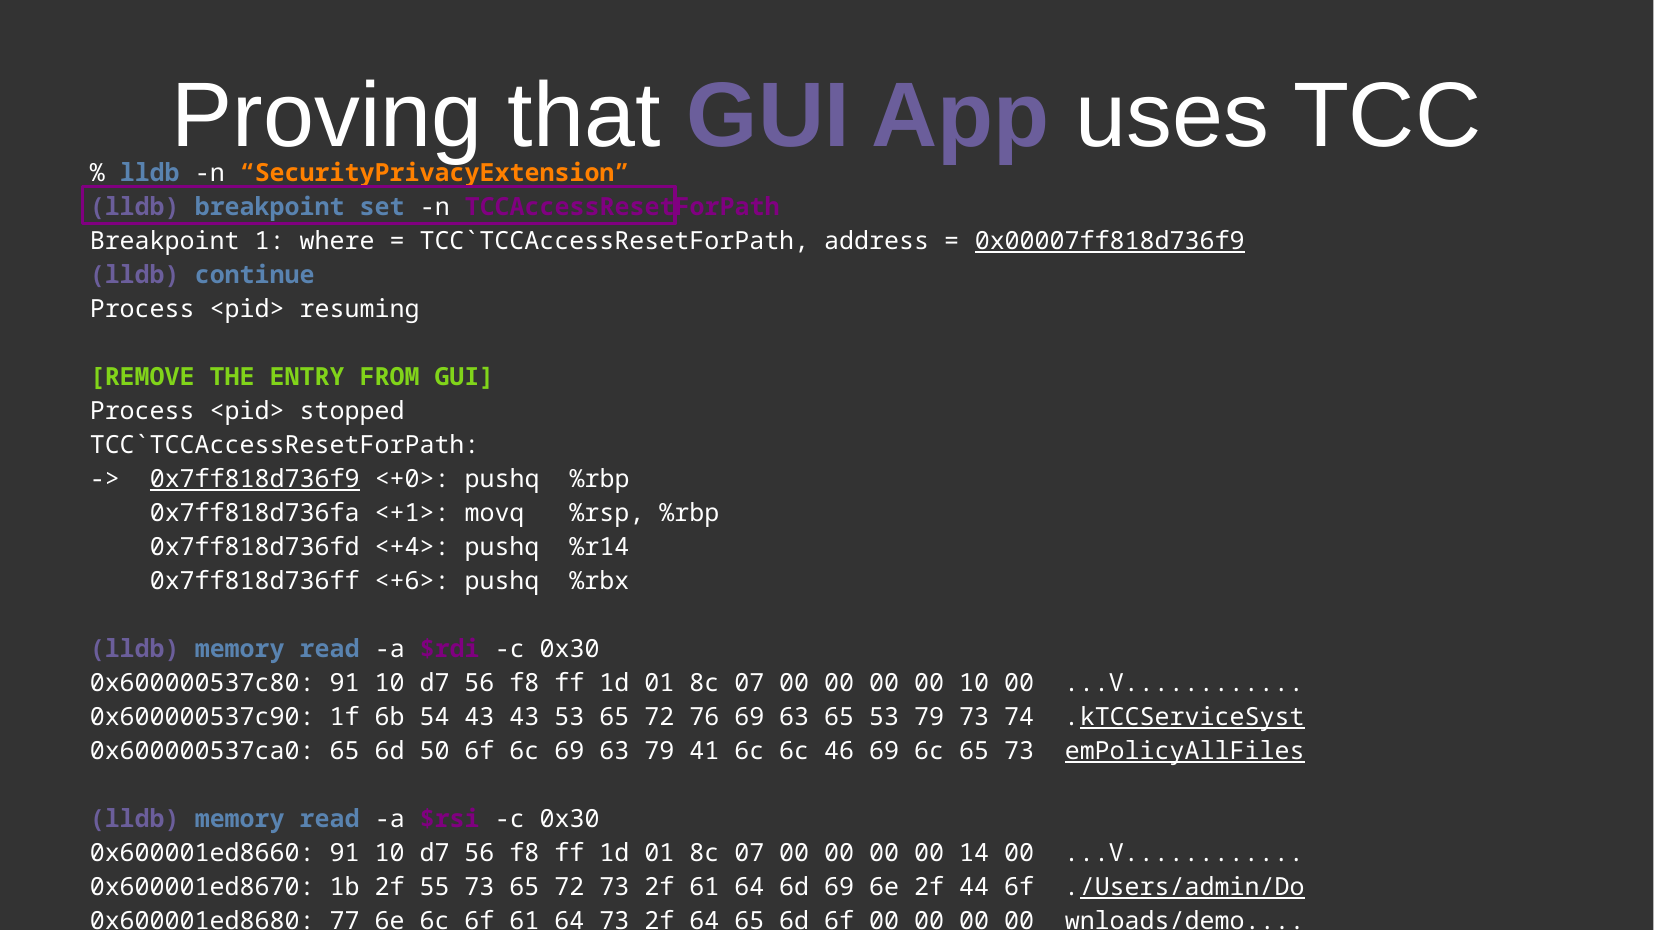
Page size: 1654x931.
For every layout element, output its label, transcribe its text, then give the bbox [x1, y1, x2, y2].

text_box [82, 186, 676, 224]
title Proving that GUI App uses TCC [82, 37, 1571, 153]
text_box % lldb -n “SecurityPrivacyExtension” (lldb) breakpoint set -n TCCAccessResetForPath Breakpoint 1: where = TCC`TCCAccessResetForPath, address = 0x00007ff818d736f9 (lldb) continue Process <pid> resuming [REMOVE THE ENTRY FROM GUI] Process <pid> stopped TCC`TCCAccessResetForPath: -> 0x7ff818d736f9 <+0>: pushq %rbp 0x7ff818d736fa <+1>: movq %rsp, %rbp 0x7ff818d736fd <+4>: pushq %r14 0x7ff818d736ff <+6>: pushq %rbx (lldb) memory read -a $rdi -c 0x30 0x600000537c80: 91 10 d7 56 f8 ff 1d 01 8c 07 00 00 00 00 10 00 ...V............ 0x600000537c90: 1f 6b 54 43 43 53 65 72 76 69 63 65 53 79 73 74 .kTCCServiceSyst 0x600000537ca0: 65 6d 50 6f 6c 69 63 79 41 6c 6c 46 69 6c 65 73 emPolicyAllFiles (lldb) memory read -a $rsi -c 0x30 0x600001ed8660: 91 10 d7 56 f8 ff 1d 01 8c 07 00 00 00 00 14 00 ...V............ 0x600001ed8670: 1b 2f 55 73 65 72 73 2f 61 64 6d 69 6e 2f 44 6f ./Users/admin/Do 0x600001ed8680: 77 6e 6c 6f 61 64 73 2f 64 65 6d 6f 00 00 00 00 wnloads/demo.... [75, 153, 1613, 931]
